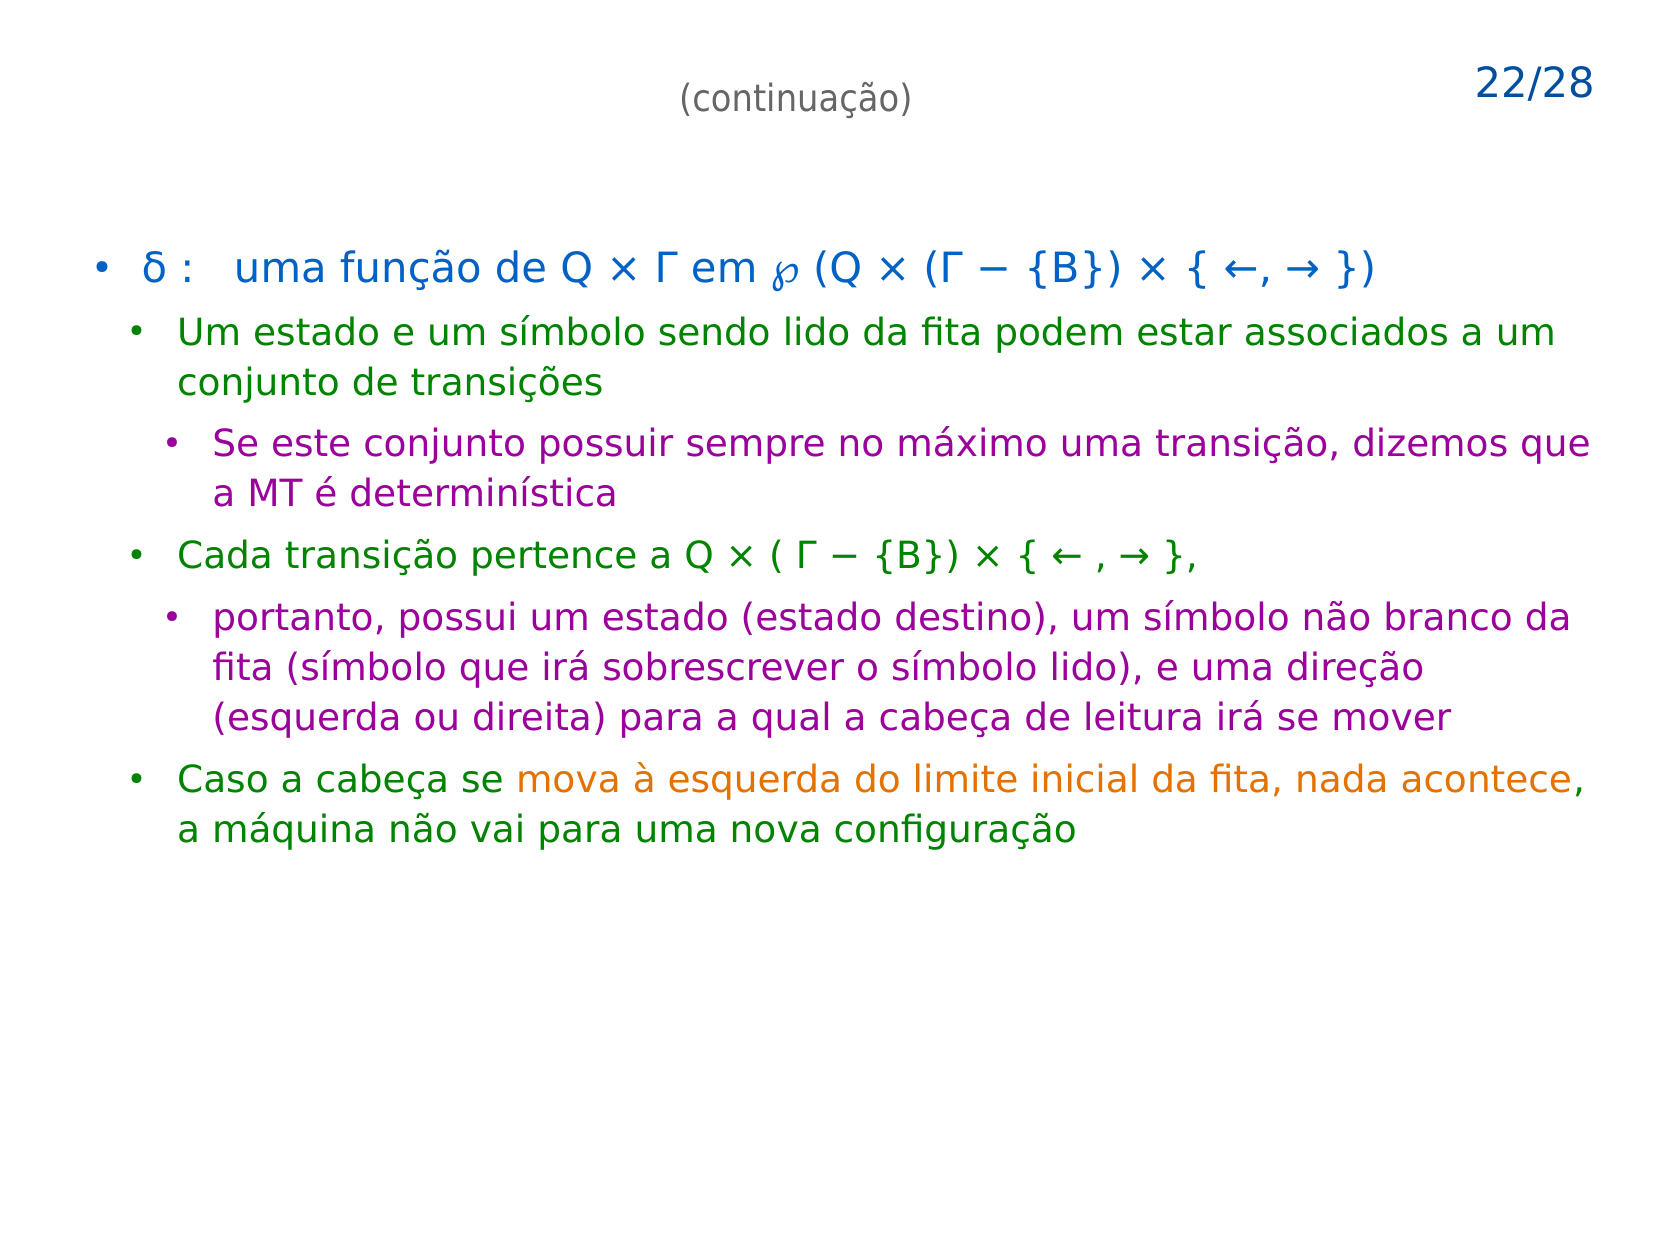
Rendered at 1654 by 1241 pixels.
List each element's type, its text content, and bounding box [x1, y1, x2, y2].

list δ : uma função de Q × Γ em ℘ (Q × (Γ − {B}) × { ←, → }) Um estado e um símbolo sendo lido da fita podem estar associados a um conjunto de transições Se este conjunto possuir sempre no máximo uma transição, dizemos que a MT é determinística Cada transição pertence a Q × ( Γ − {B}) × { ← , → }, portanto, possui um estado (estado destino), um símbolo não branco da fita (símbolo que irá sobrescrever o símbolo lido), e uma direção (esquerda ou direita) para a qual a cabeça de leitura irá se mover Caso a cabeça se mova à esquerda do limite inicial da fita, nada acontece, a máquina não vai para uma nova configuração [59, 236, 1595, 1211]
text_box (continuação) [664, 69, 954, 133]
